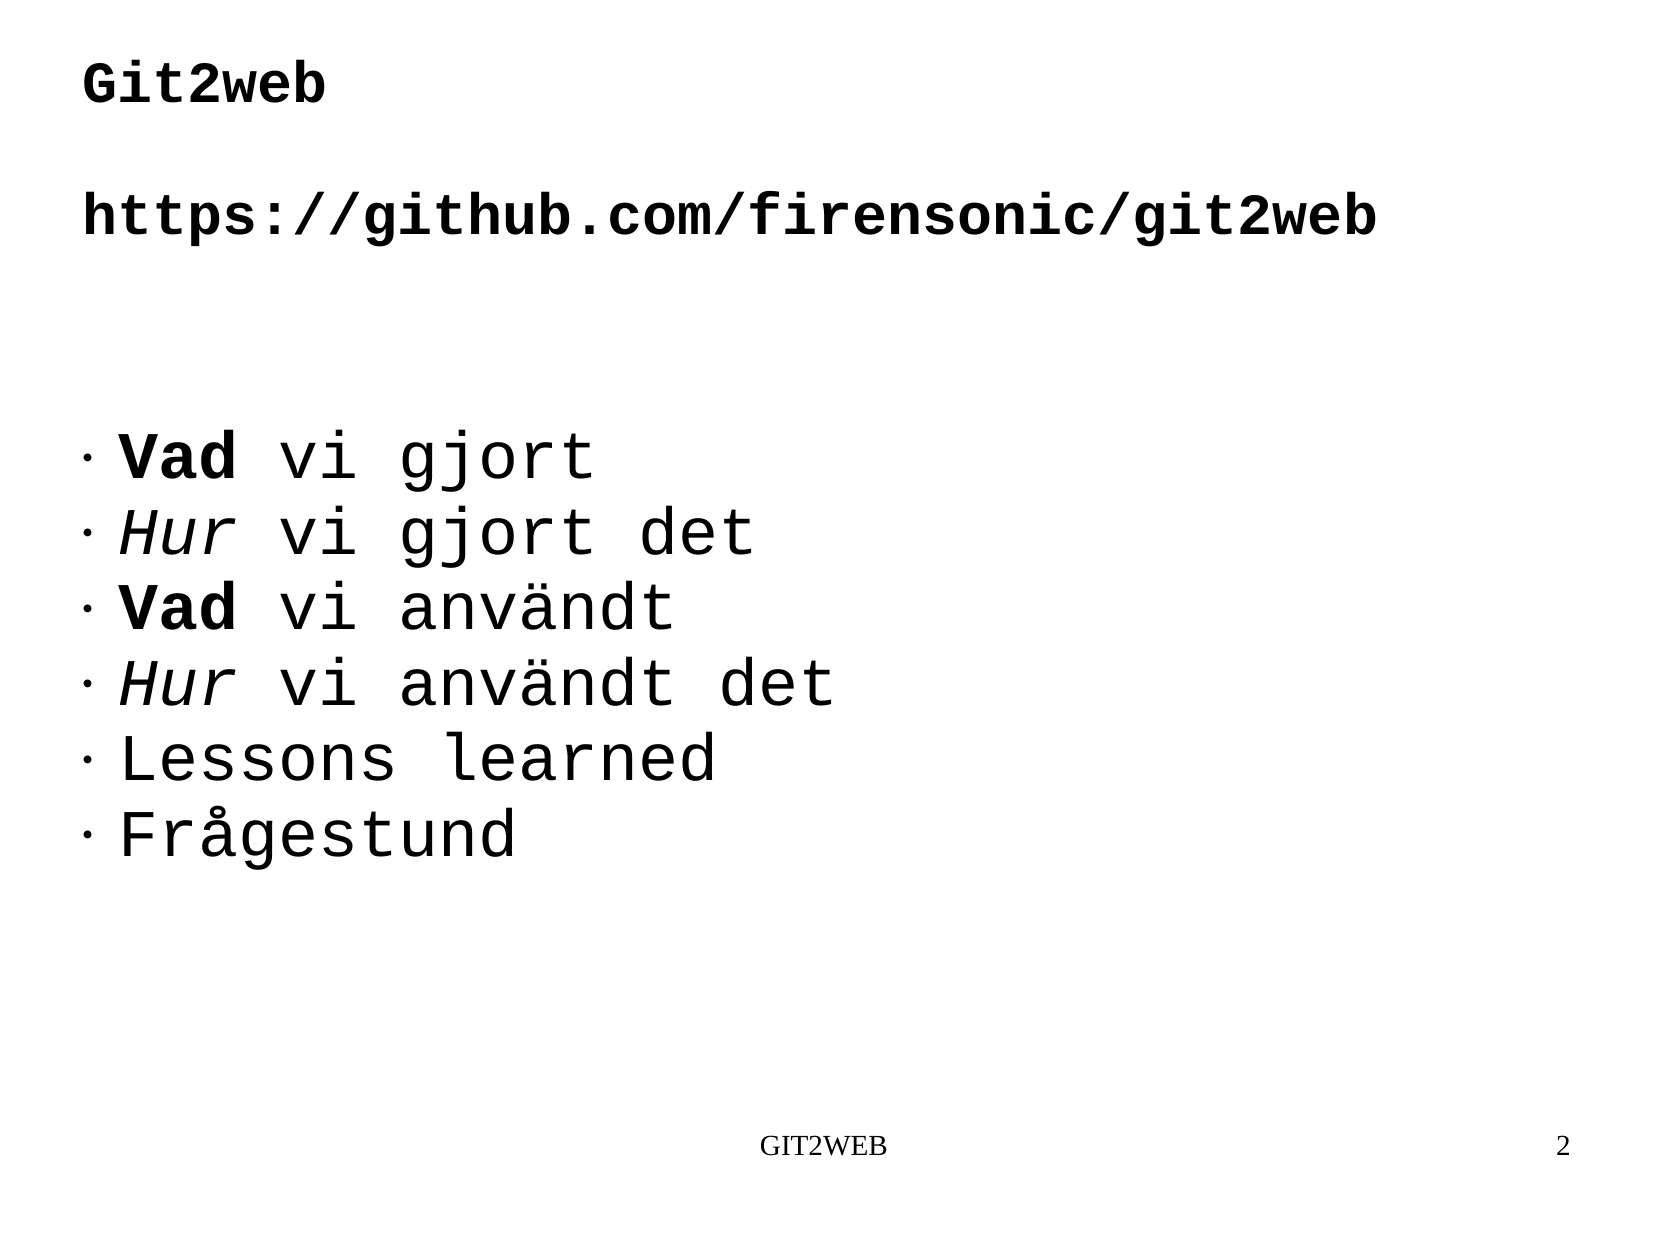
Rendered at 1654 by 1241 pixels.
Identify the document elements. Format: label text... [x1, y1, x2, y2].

subtitle Vad vi gjort Hur vi gjort det Vad vi användt Hur vi användt det Lessons learned Frågestund [82, 423, 1571, 877]
title Git2web https://github.com/firensonic/git2web [82, 49, 1571, 257]
